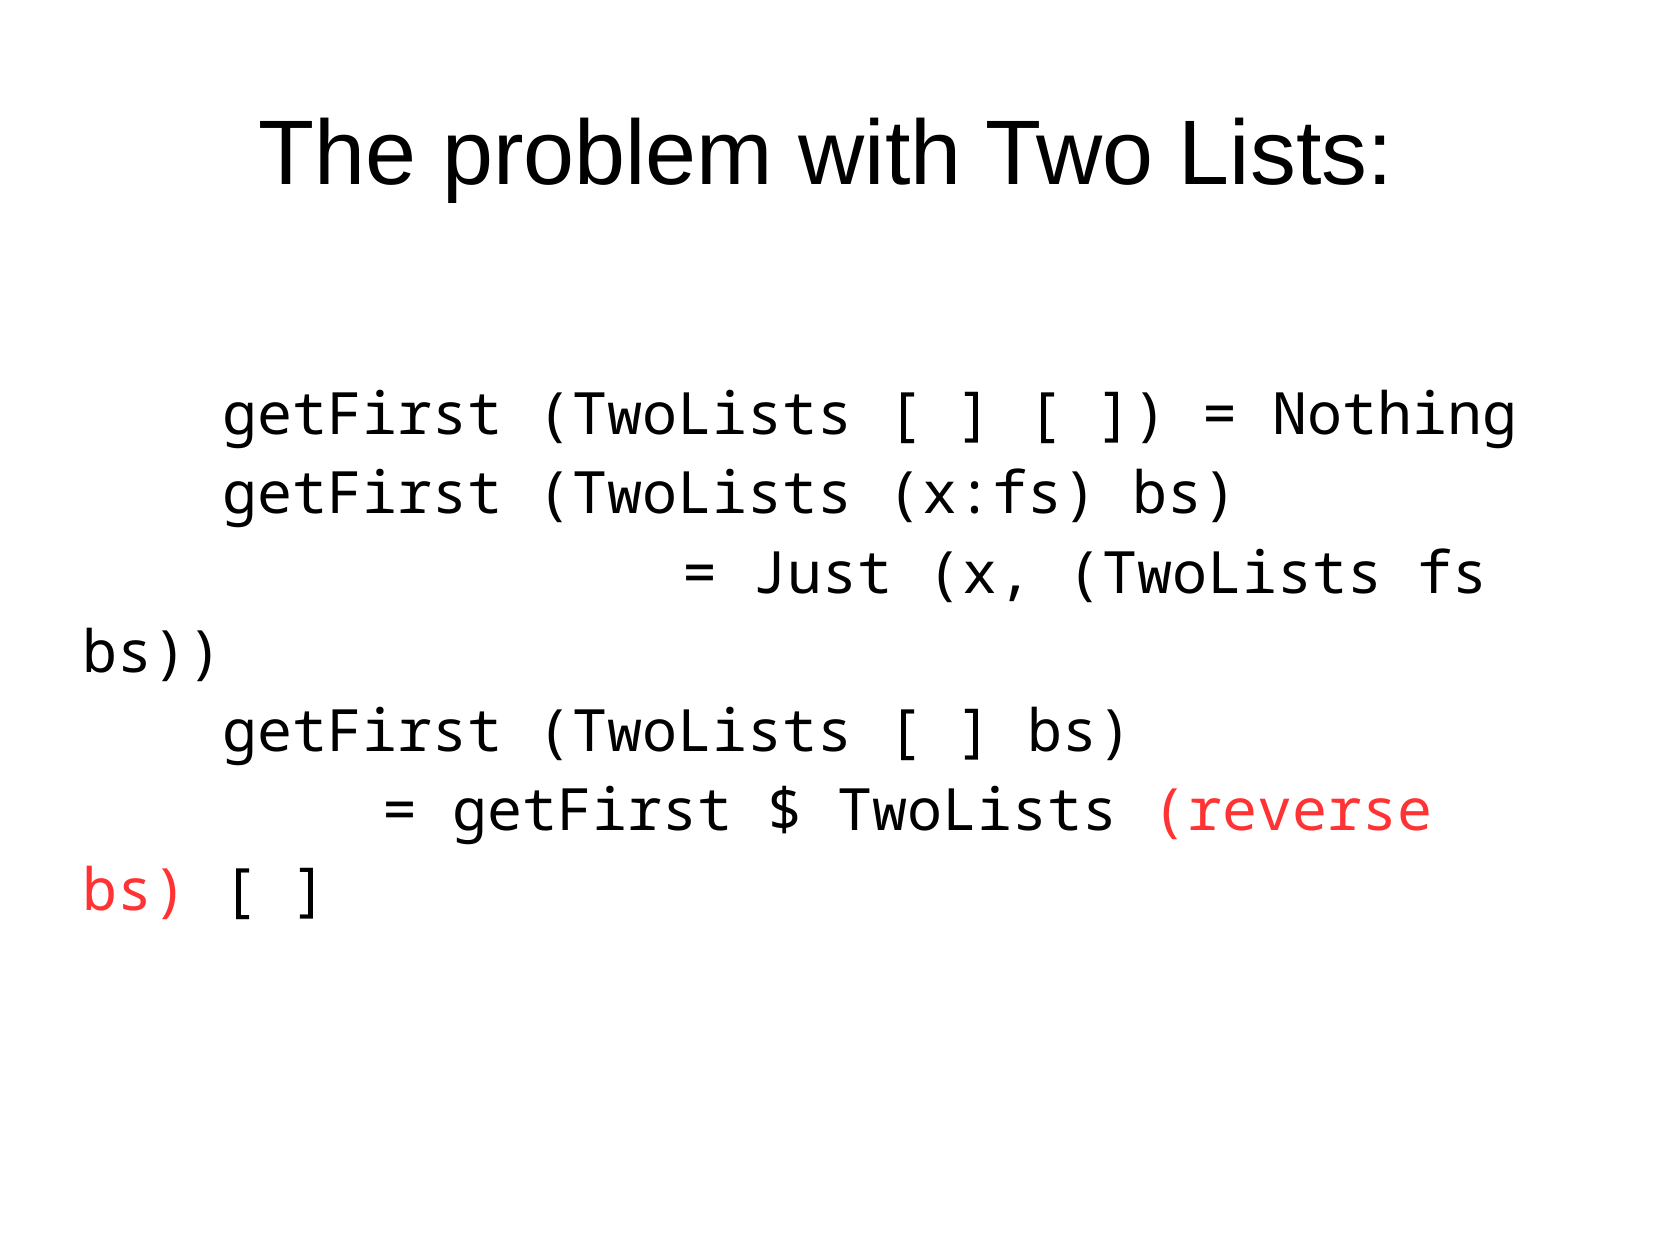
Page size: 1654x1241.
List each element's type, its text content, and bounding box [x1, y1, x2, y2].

title The problem with Two Lists: [82, 49, 1571, 257]
subtitle getFirst (TwoLists [ ] [ ]) = Nothing getFirst (TwoLists (x:fs) bs) = Just (x, (TwoLists fs bs)) getFirst (TwoLists [ ] bs) = getFirst $ TwoLists (reverse bs) [ ] [82, 290, 1571, 1010]
